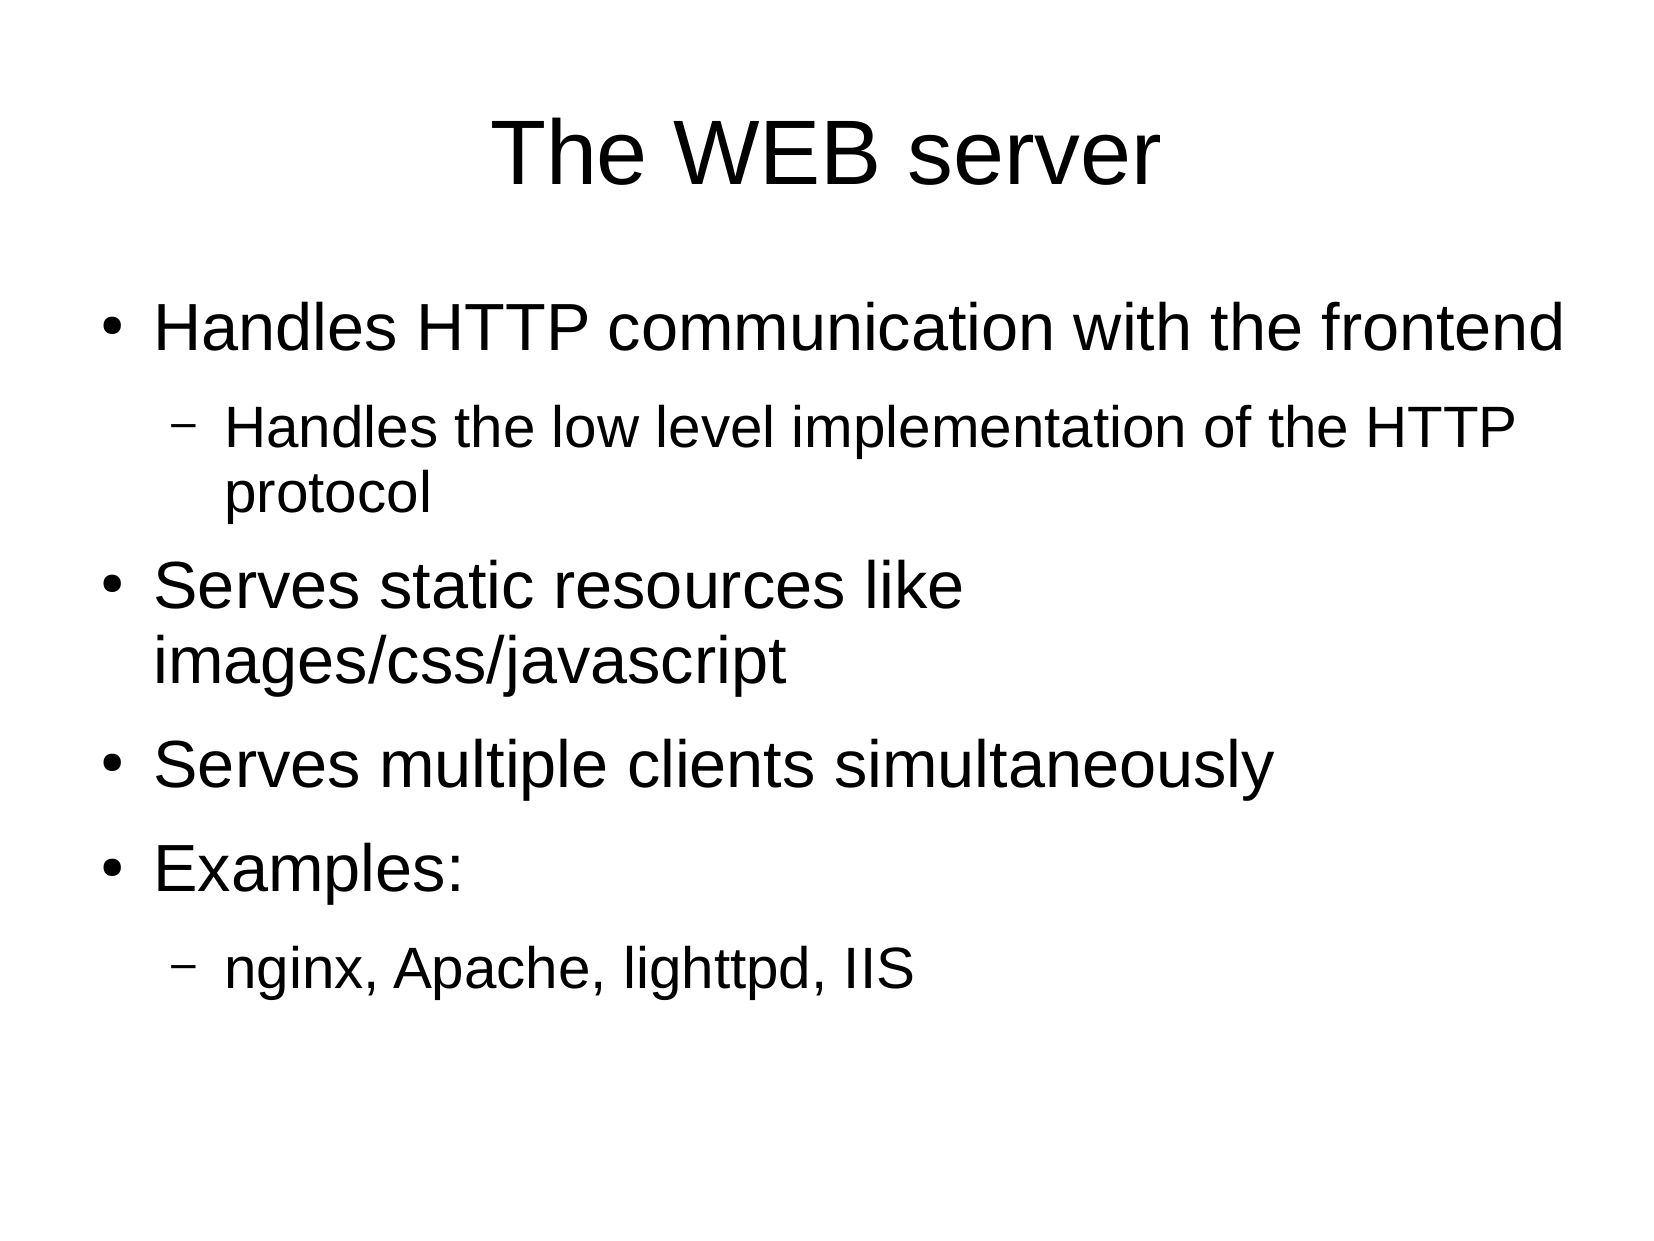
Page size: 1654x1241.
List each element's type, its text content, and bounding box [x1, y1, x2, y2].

list Handles HTTP communication with the frontend Handles the low level implementation of the HTTP protocol Serves static resources like images/css/javascript Serves multiple clients simultaneously Examples: nginx, Apache, lighttpd, IIS [82, 290, 1571, 1010]
title The WEB server [82, 49, 1571, 257]
